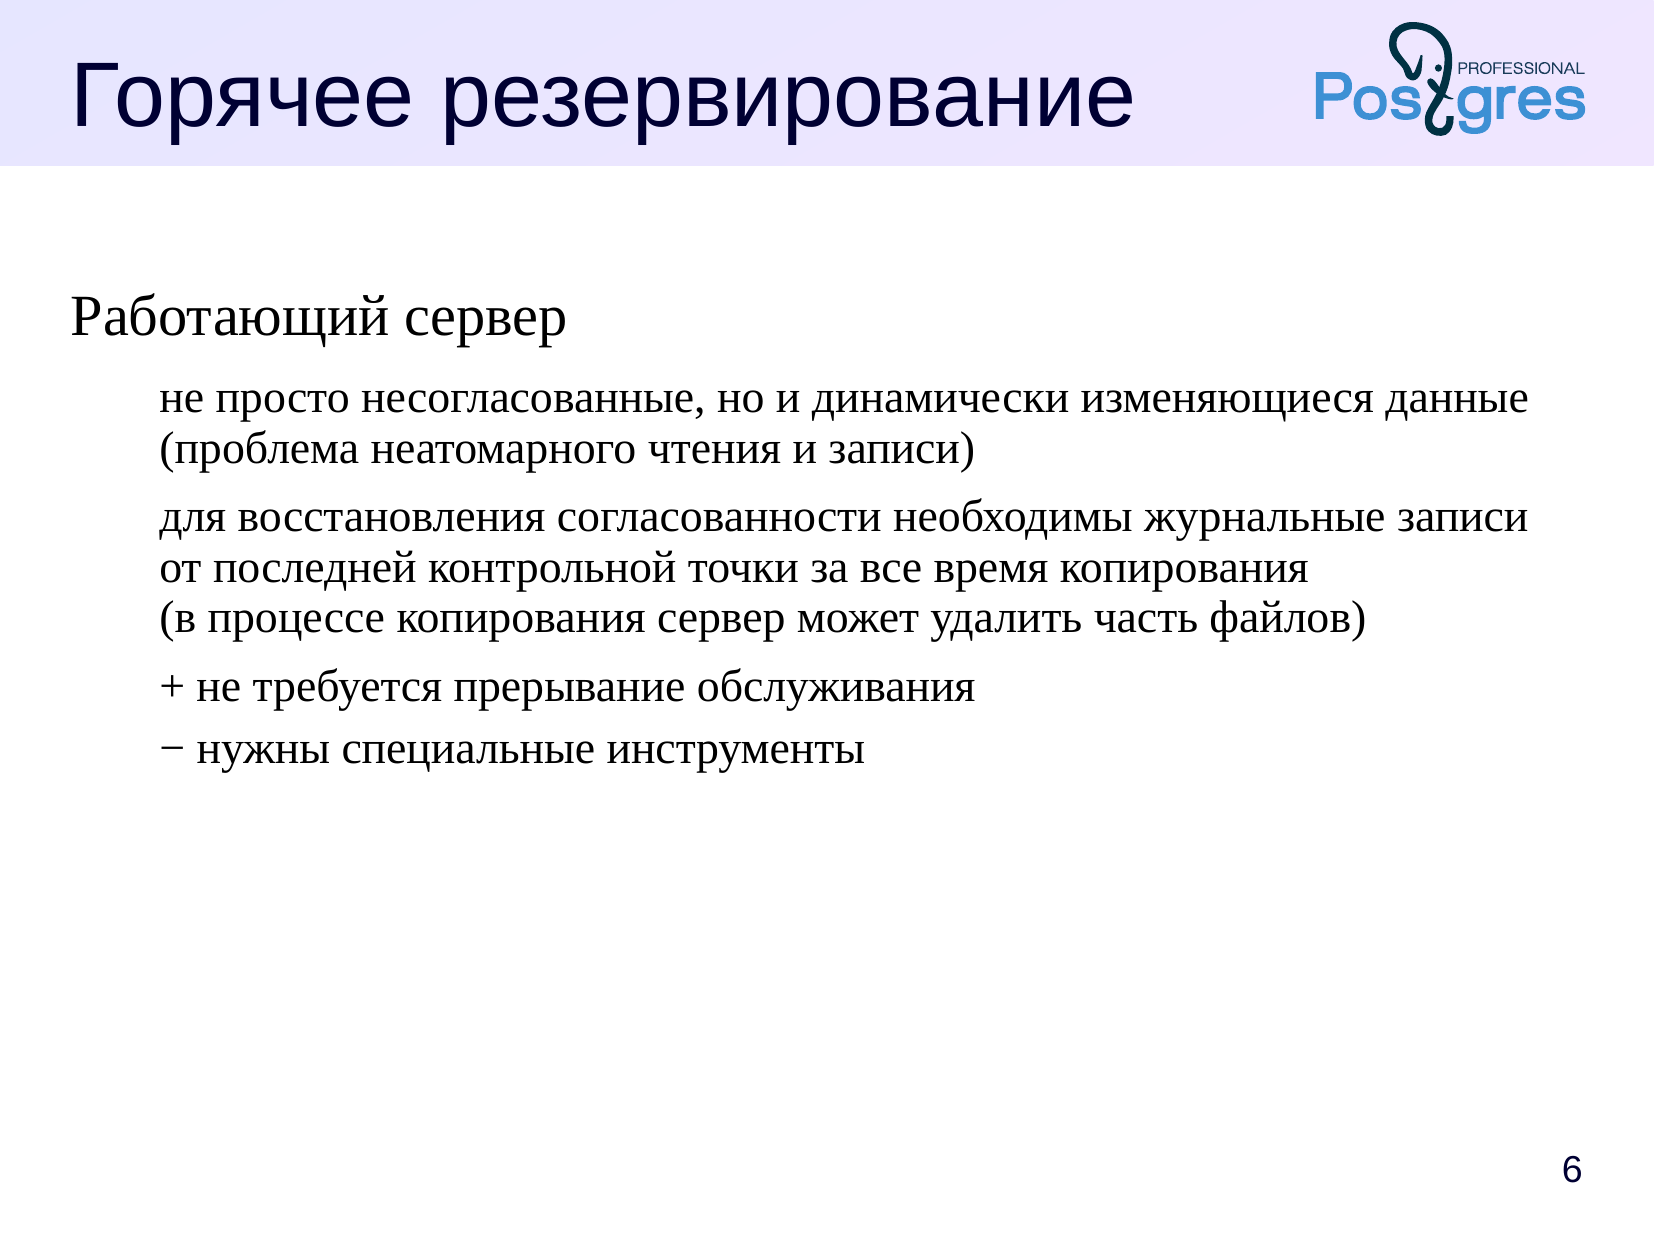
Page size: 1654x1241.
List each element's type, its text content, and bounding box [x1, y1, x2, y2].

title Горячее резервирование [70, 43, 1241, 147]
list Работающий сервер не просто несогласованные, но и динамически изменяющиеся данные (проблема неатомарного чтения и записи) для восстановления согласованности необходимы журнальные записи от последней контрольной точки за все время копирования (в процессе копирования сервер может удалить часть файлов) + не требуется прерывание обслуживания − нужны специальные инструменты [70, 283, 1583, 1134]
